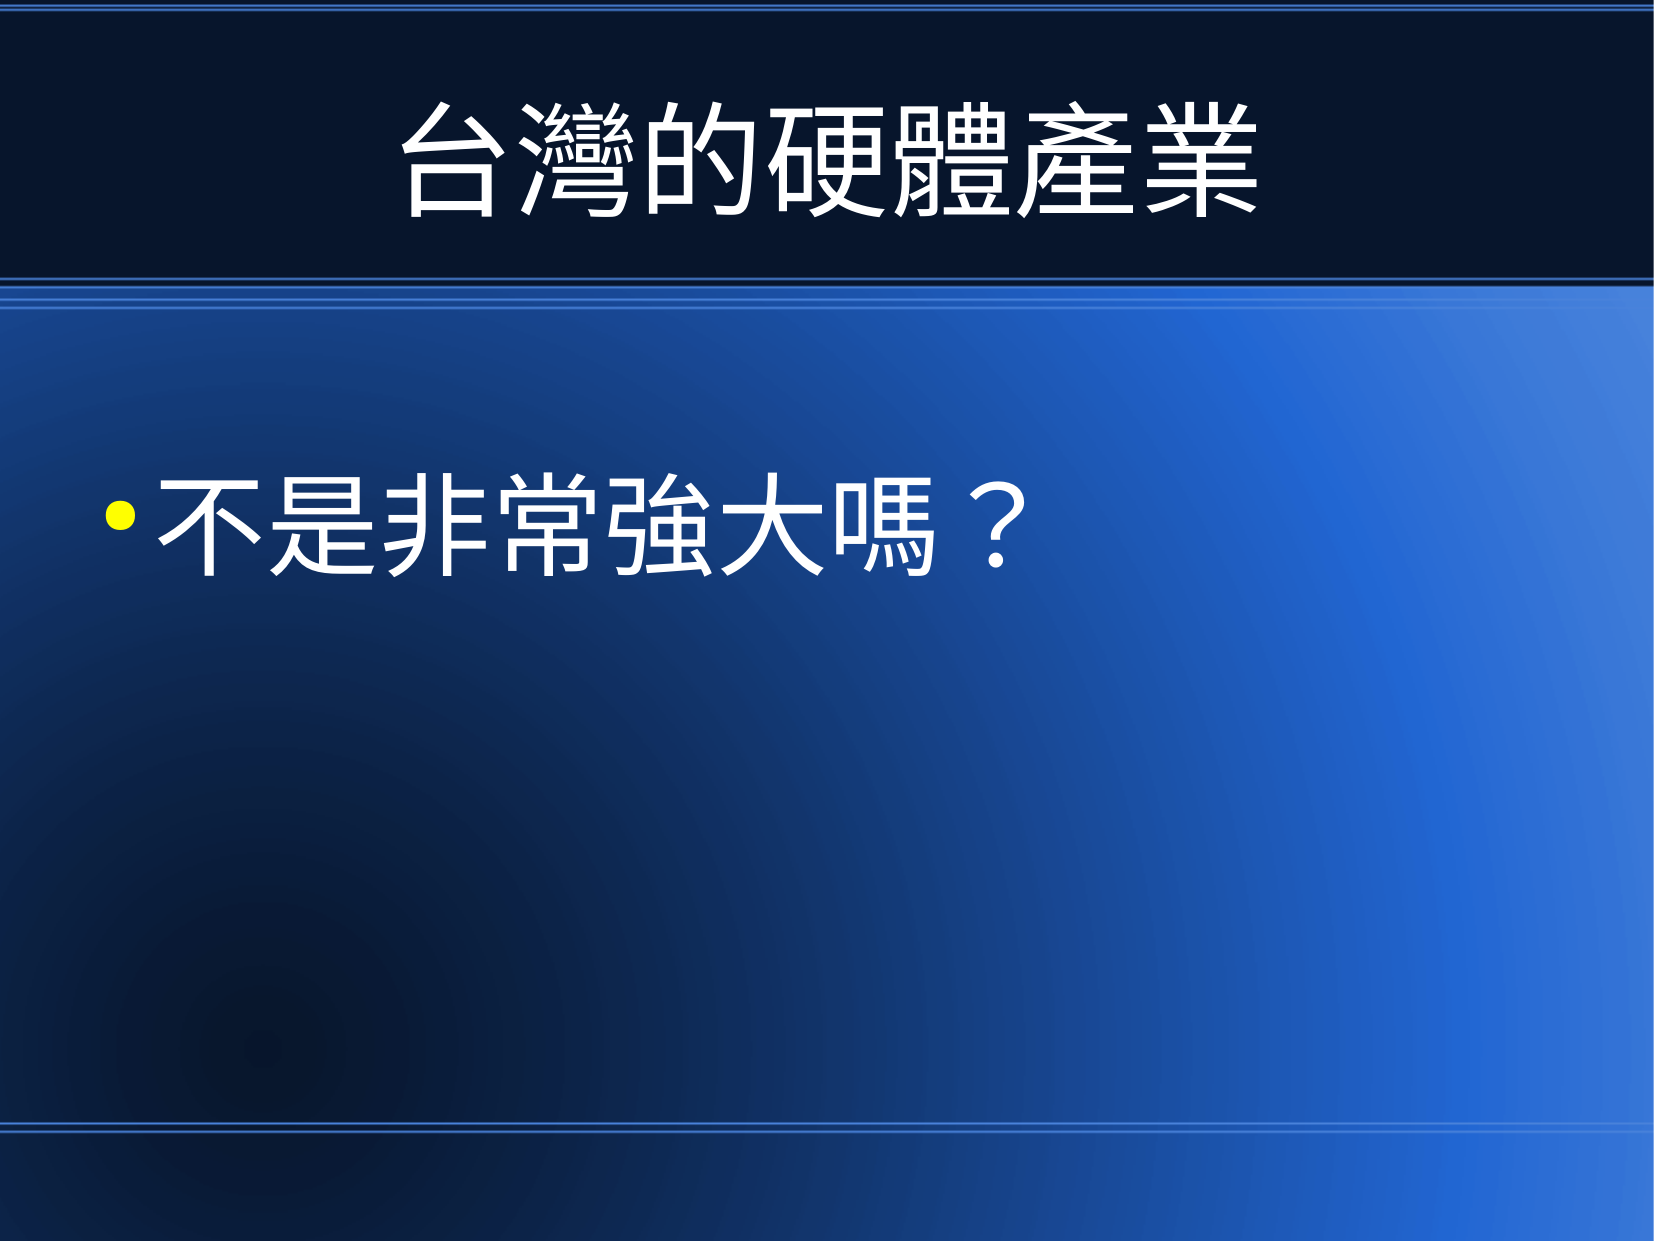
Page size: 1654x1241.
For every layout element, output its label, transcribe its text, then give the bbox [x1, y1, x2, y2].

title 台灣的硬體產業 [82, 49, 1571, 257]
list 不是非常強大嗎？ [82, 355, 1571, 1241]
picture [0, 0, 1654, 1241]
